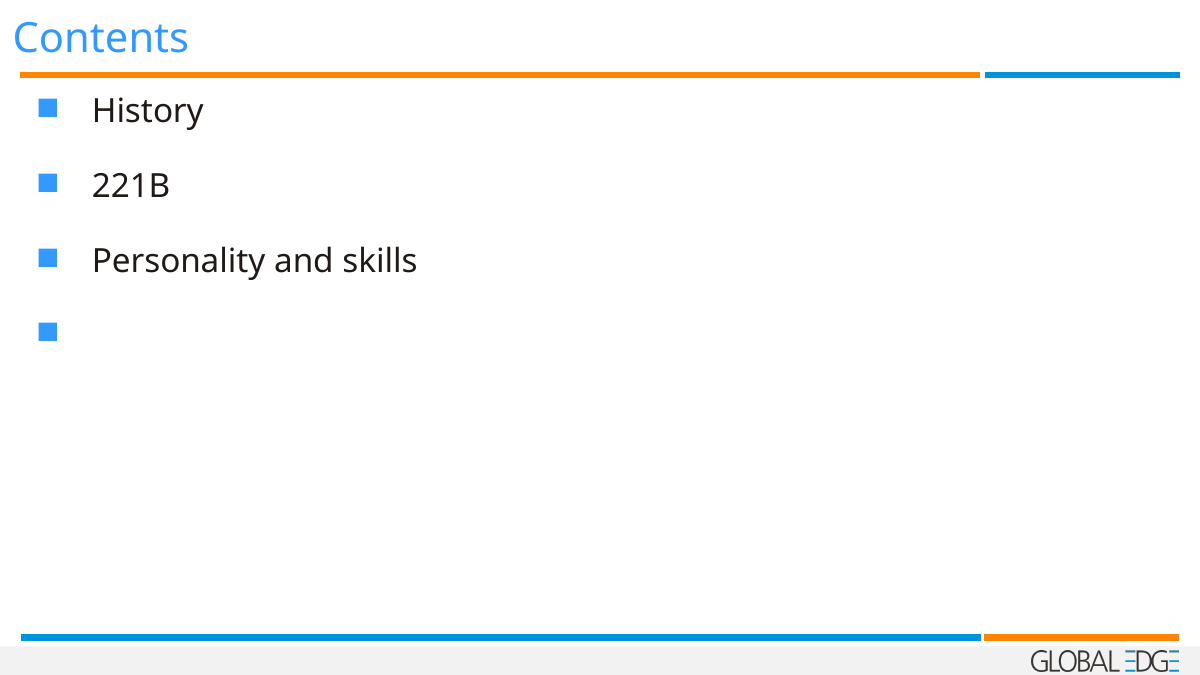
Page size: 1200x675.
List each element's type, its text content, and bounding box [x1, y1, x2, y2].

title Contents [12, 9, 1088, 63]
list History 221B Personality and skills [21, 86, 1170, 615]
picture [1031, 650, 1179, 672]
